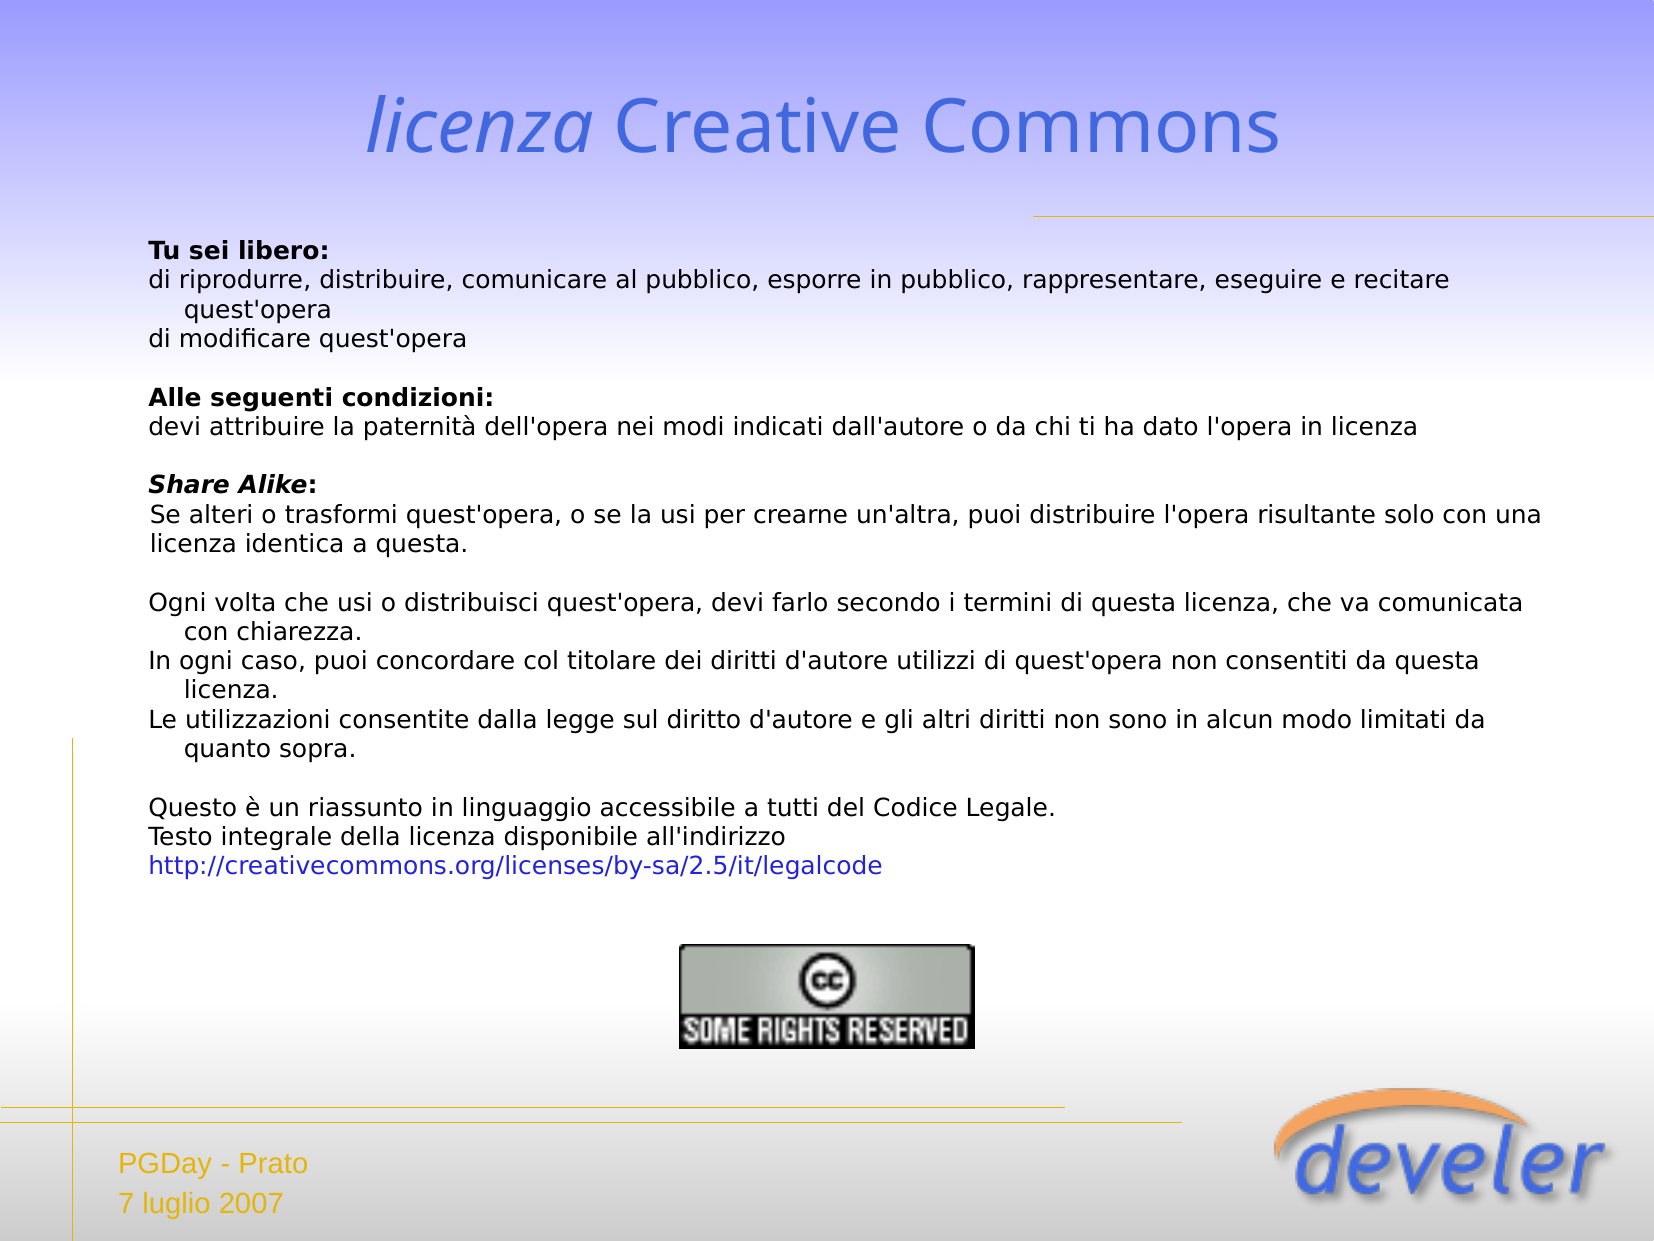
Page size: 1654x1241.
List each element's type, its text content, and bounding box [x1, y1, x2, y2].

picture [1269, 1083, 1622, 1211]
picture [679, 944, 975, 1049]
title licenza Creative Commons [82, 29, 1565, 217]
text_box Tu sei libero: di riprodurre, distribuire, comunicare al pubblico, esporre in pubblico, rappresentare, eseguire e recitare quest'opera di modificare quest'opera Alle seguenti condizioni: devi attribuire la paternità dell'opera nei modi indicati dall'autore o da chi ti ha dato l'opera in licenza Share Alike: Se alteri o trasformi quest'opera, o se la usi per crearne un'altra, puoi distribuire l'opera risultante solo con una licenza identica a questa. Ogni volta che usi o distribuisci quest'opera, devi farlo secondo i termini di questa licenza, che va comunicata con chiarezza. In ogni caso, puoi concordare col titolare dei diritti d'autore utilizzi di quest'opera non consentiti da questa licenza. Le utilizzazioni consentite dalla legge sul diritto d'autore e gli altri diritti non sono in alcun modo limitati da quanto sopra. Questo è un riassunto in linguaggio accessibile a tutti del Codice Legale. Testo integrale della licenza disponibile all'indirizzo http://creativecommons.org/licenses/by-sa/2.5/it/legalcode [112, 236, 1565, 969]
